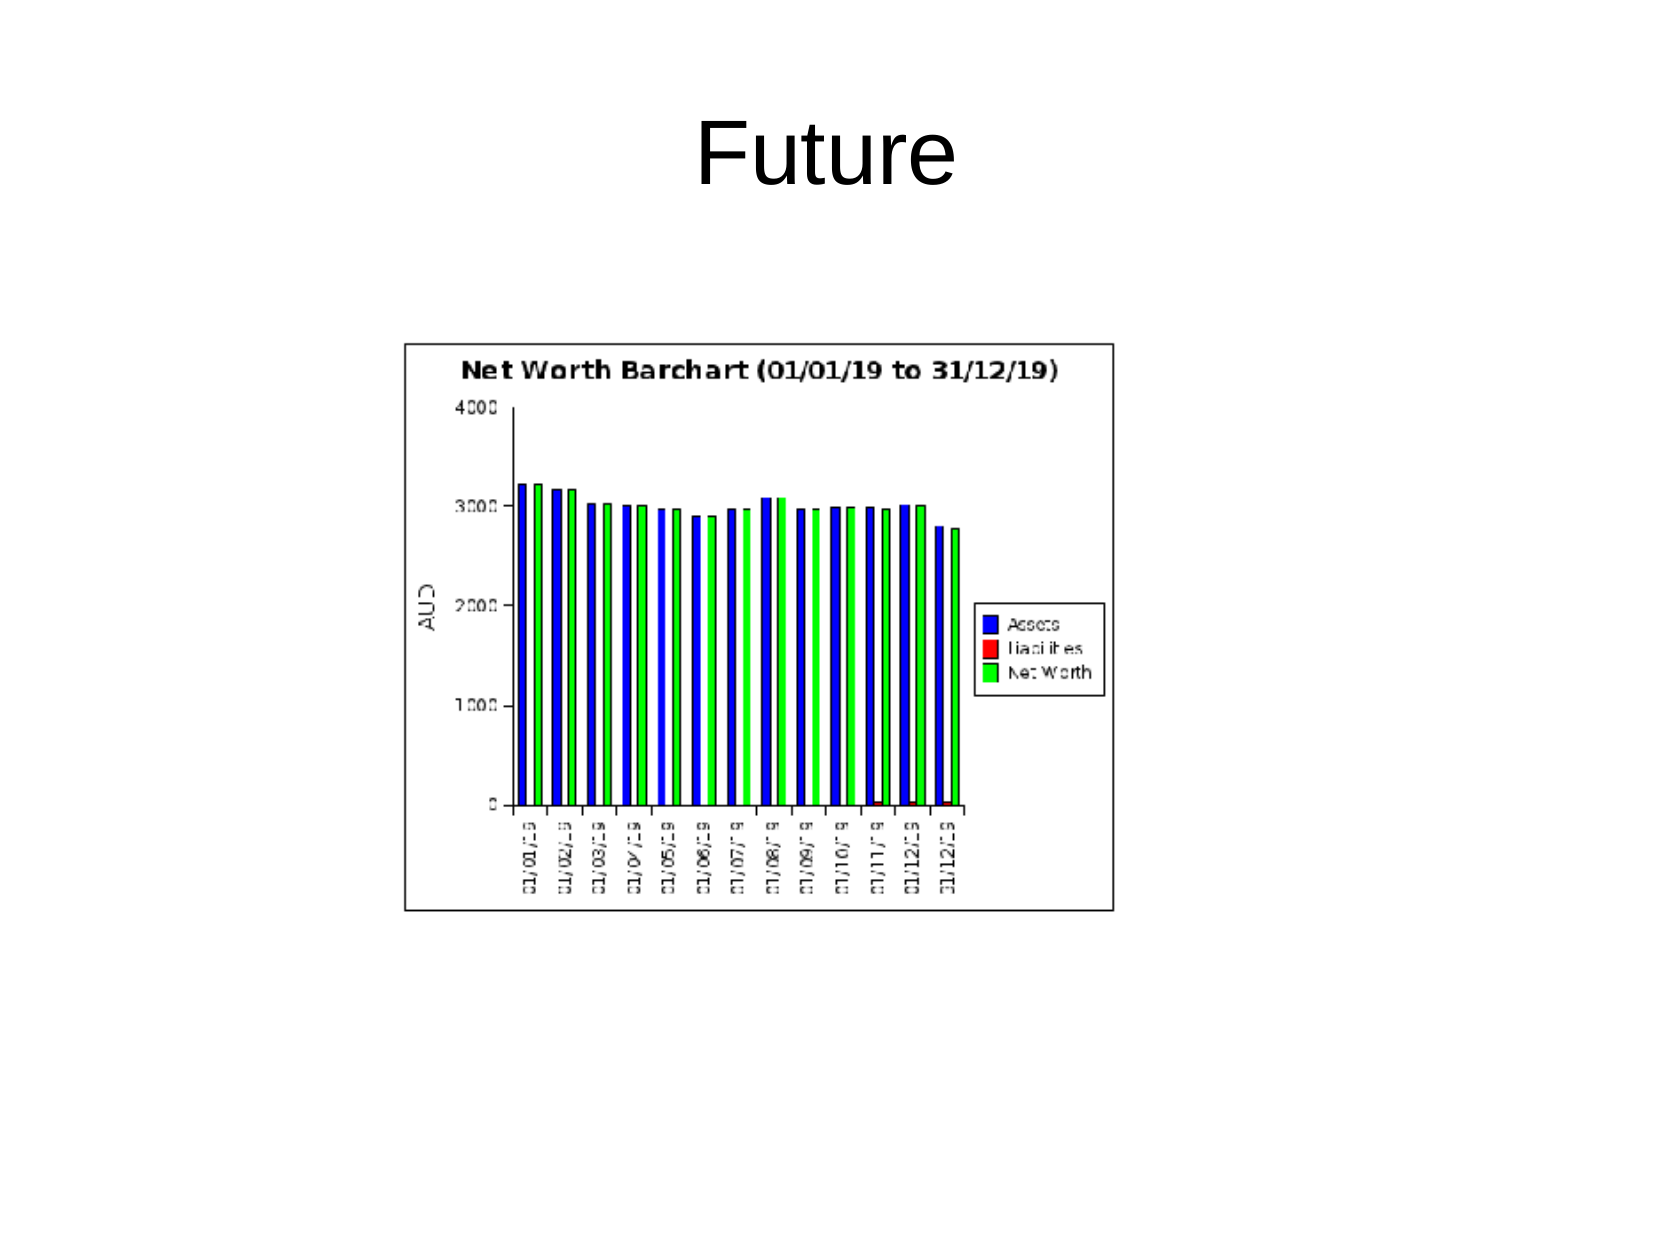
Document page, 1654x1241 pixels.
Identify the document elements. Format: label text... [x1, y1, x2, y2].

title Future [82, 49, 1571, 257]
picture [362, 301, 1418, 1241]
